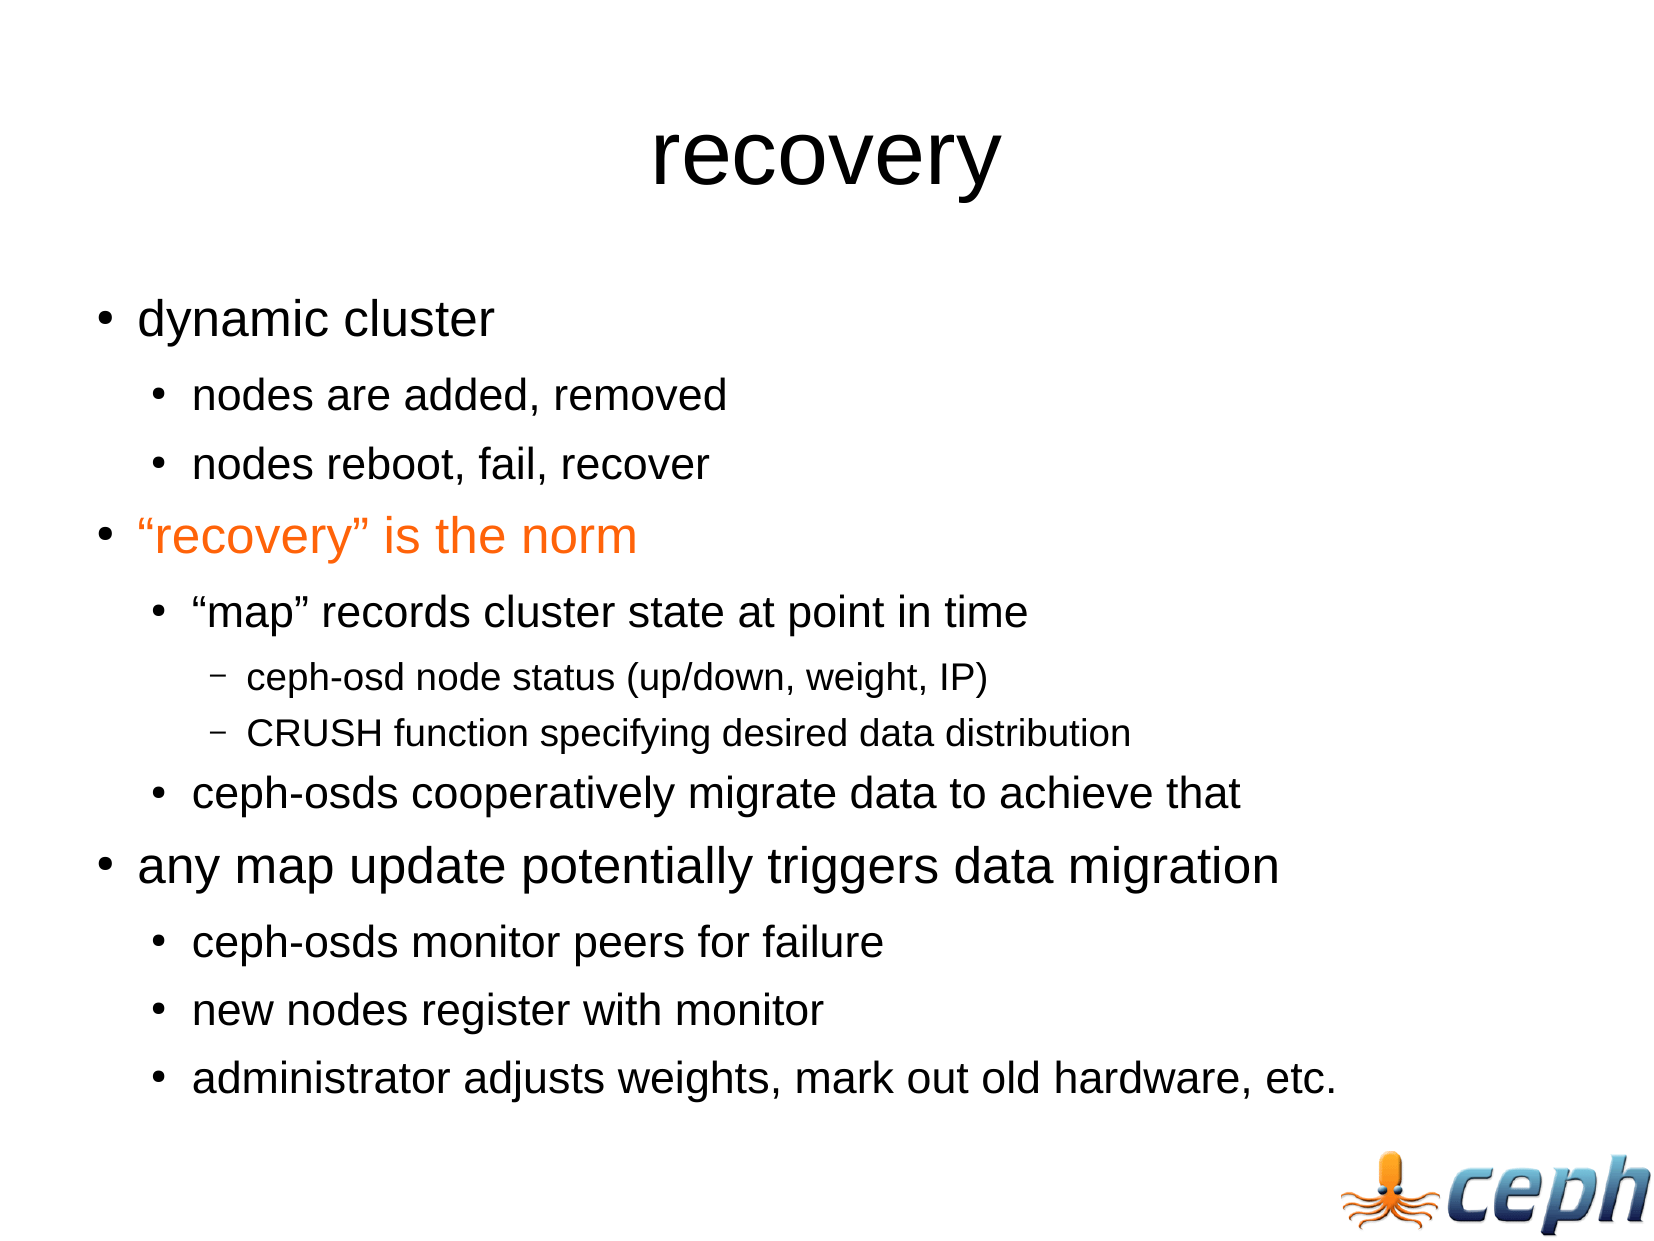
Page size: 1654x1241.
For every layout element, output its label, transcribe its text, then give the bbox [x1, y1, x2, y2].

list dynamic cluster nodes are added, removed nodes reboot, fail, recover “recovery” is the norm “map” records cluster state at point in time ceph-osd node status (up/down, weight, IP) CRUSH function specifying desired data distribution ceph-osds cooperatively migrate data to achieve that any map update potentially triggers data migration ceph-osds monitor peers for failure new nodes register with monitor administrator adjusts weights, mark out old hardware, etc. [82, 290, 1571, 1109]
title recovery [82, 49, 1571, 257]
picture [1335, 1151, 1651, 1239]
